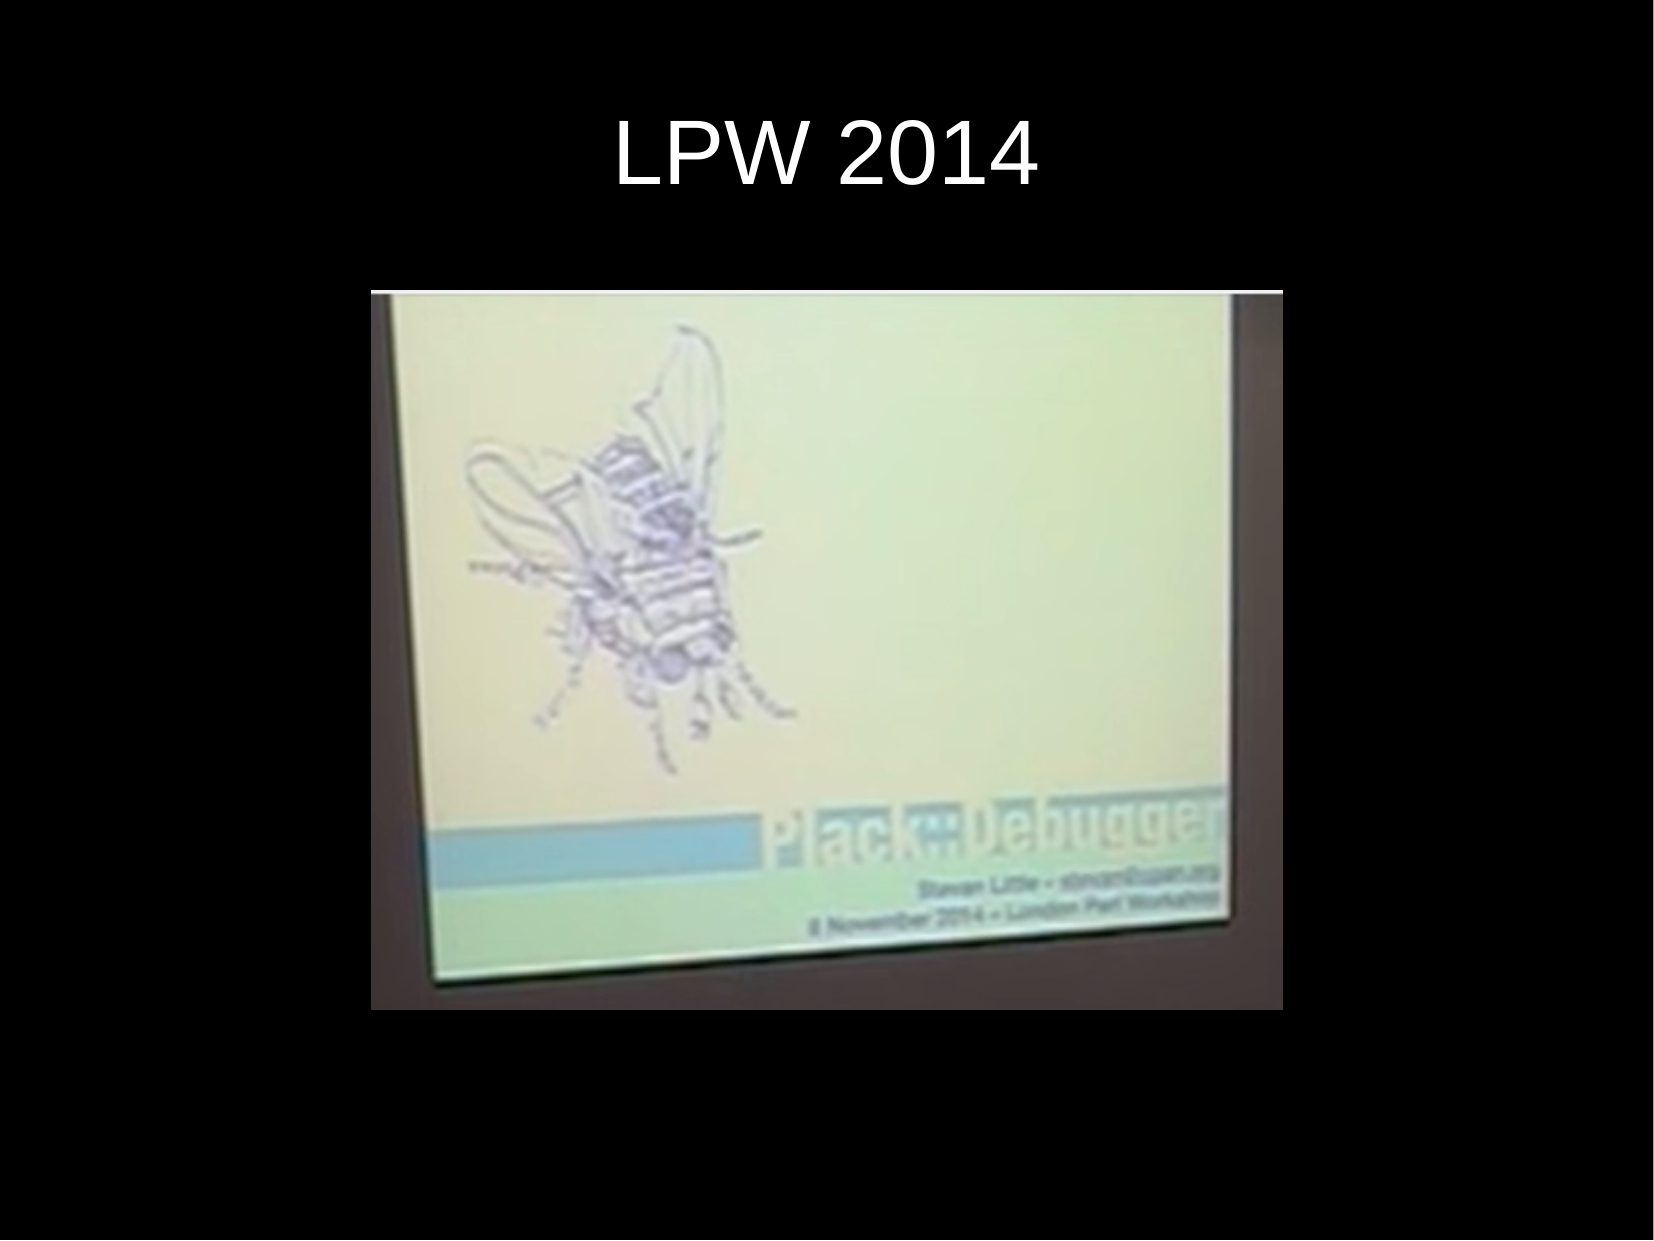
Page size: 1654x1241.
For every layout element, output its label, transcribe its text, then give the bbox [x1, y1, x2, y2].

picture [371, 290, 1283, 1010]
title LPW 2014 [82, 49, 1571, 257]
